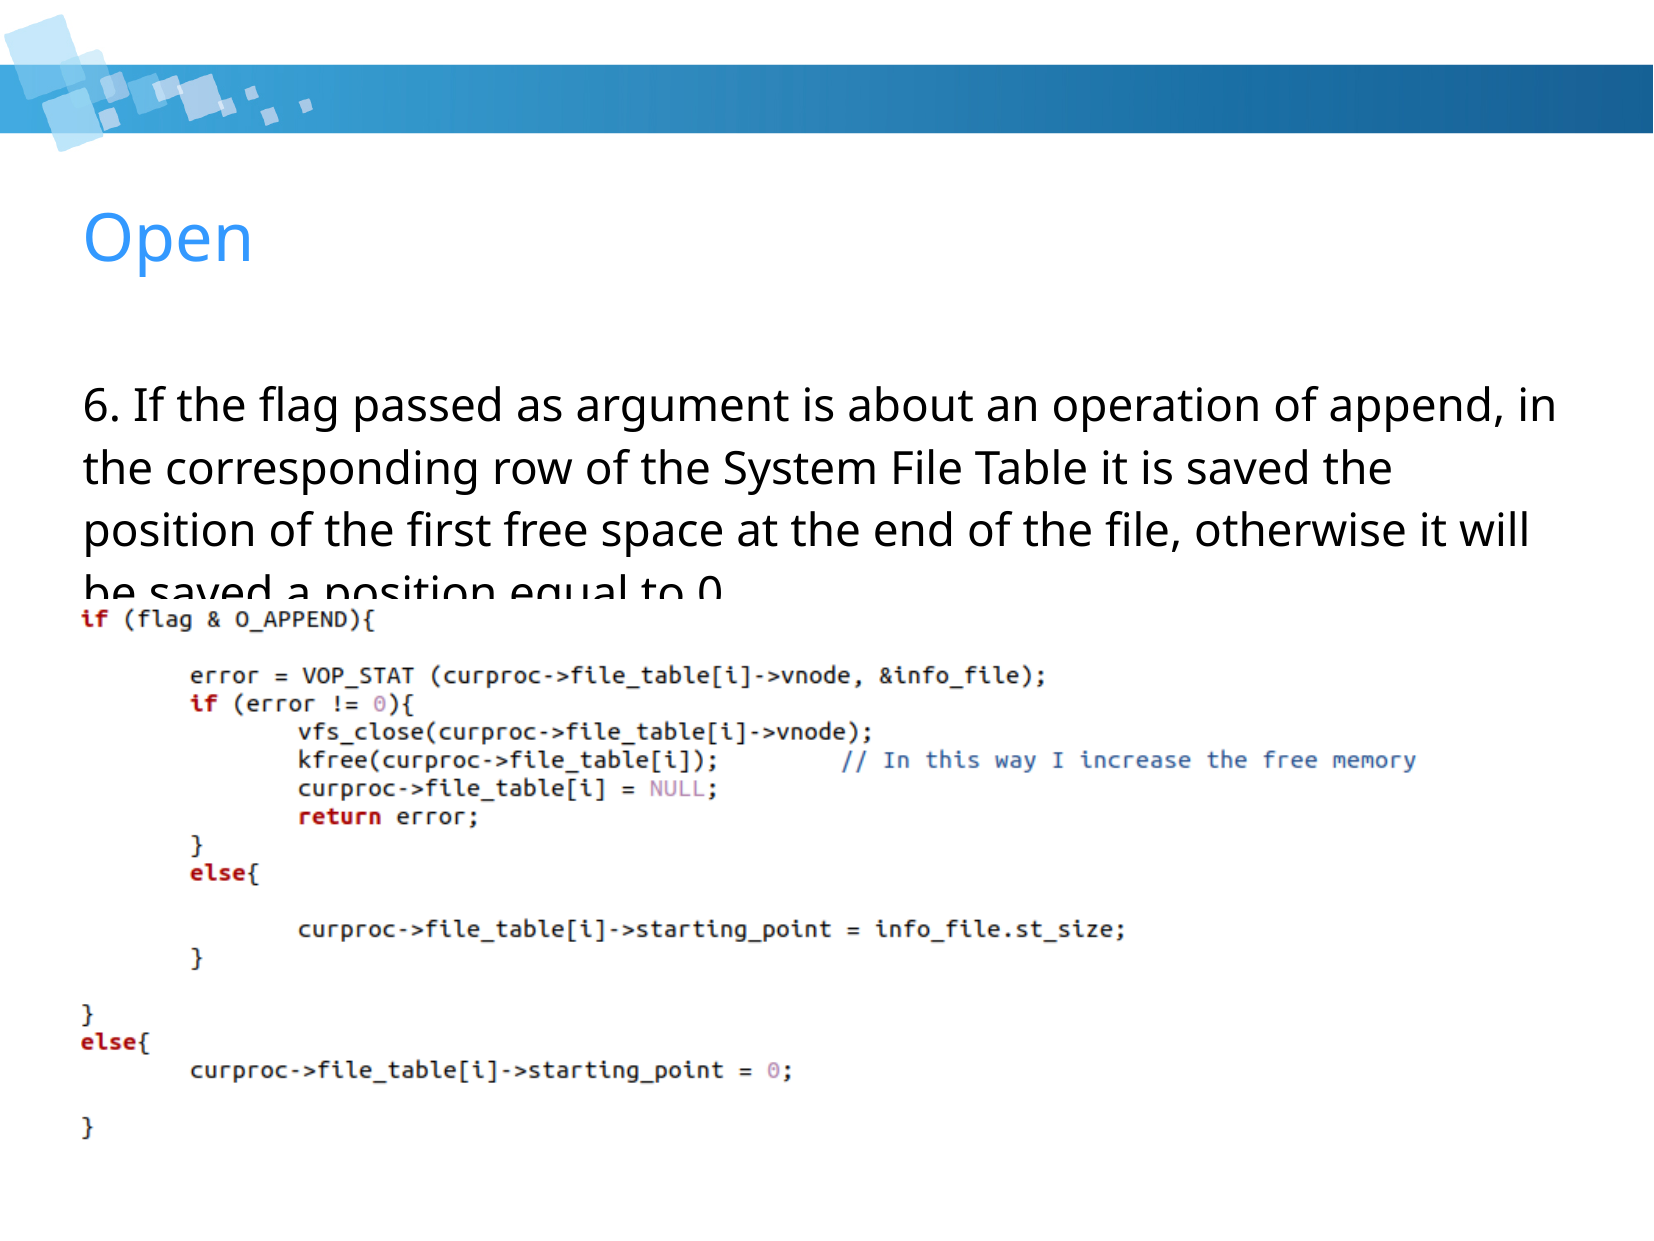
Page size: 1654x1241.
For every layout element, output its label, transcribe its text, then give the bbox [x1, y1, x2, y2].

picture [0, 0, 1653, 1238]
title Open [82, 132, 1571, 340]
list 6. If the flag passed as argument is about an operation of append, in the corresponding row of the System File Table it is saved the position of the first free space at the end of the file, otherwise it will be saved a position equal to 0. [82, 372, 1571, 1093]
